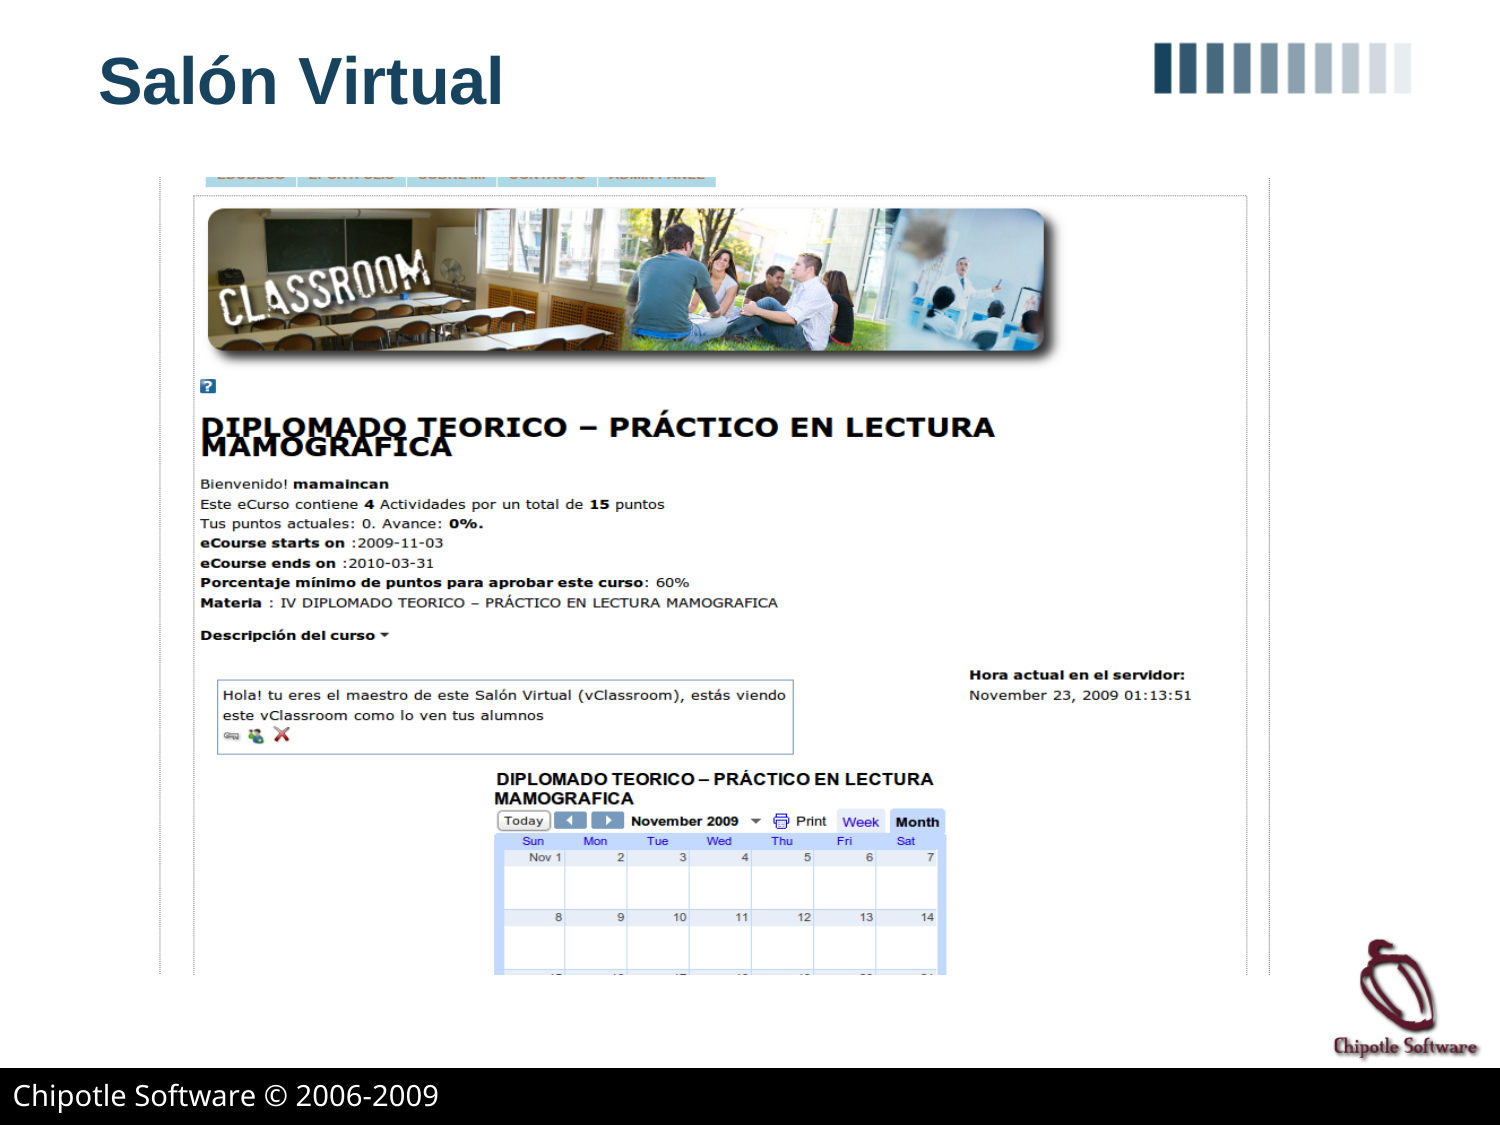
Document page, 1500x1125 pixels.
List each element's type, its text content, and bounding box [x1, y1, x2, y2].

picture [147, 177, 1270, 975]
title Salón Virtual [83, 33, 1241, 128]
picture [1126, 29, 1447, 117]
picture [1316, 927, 1493, 1075]
